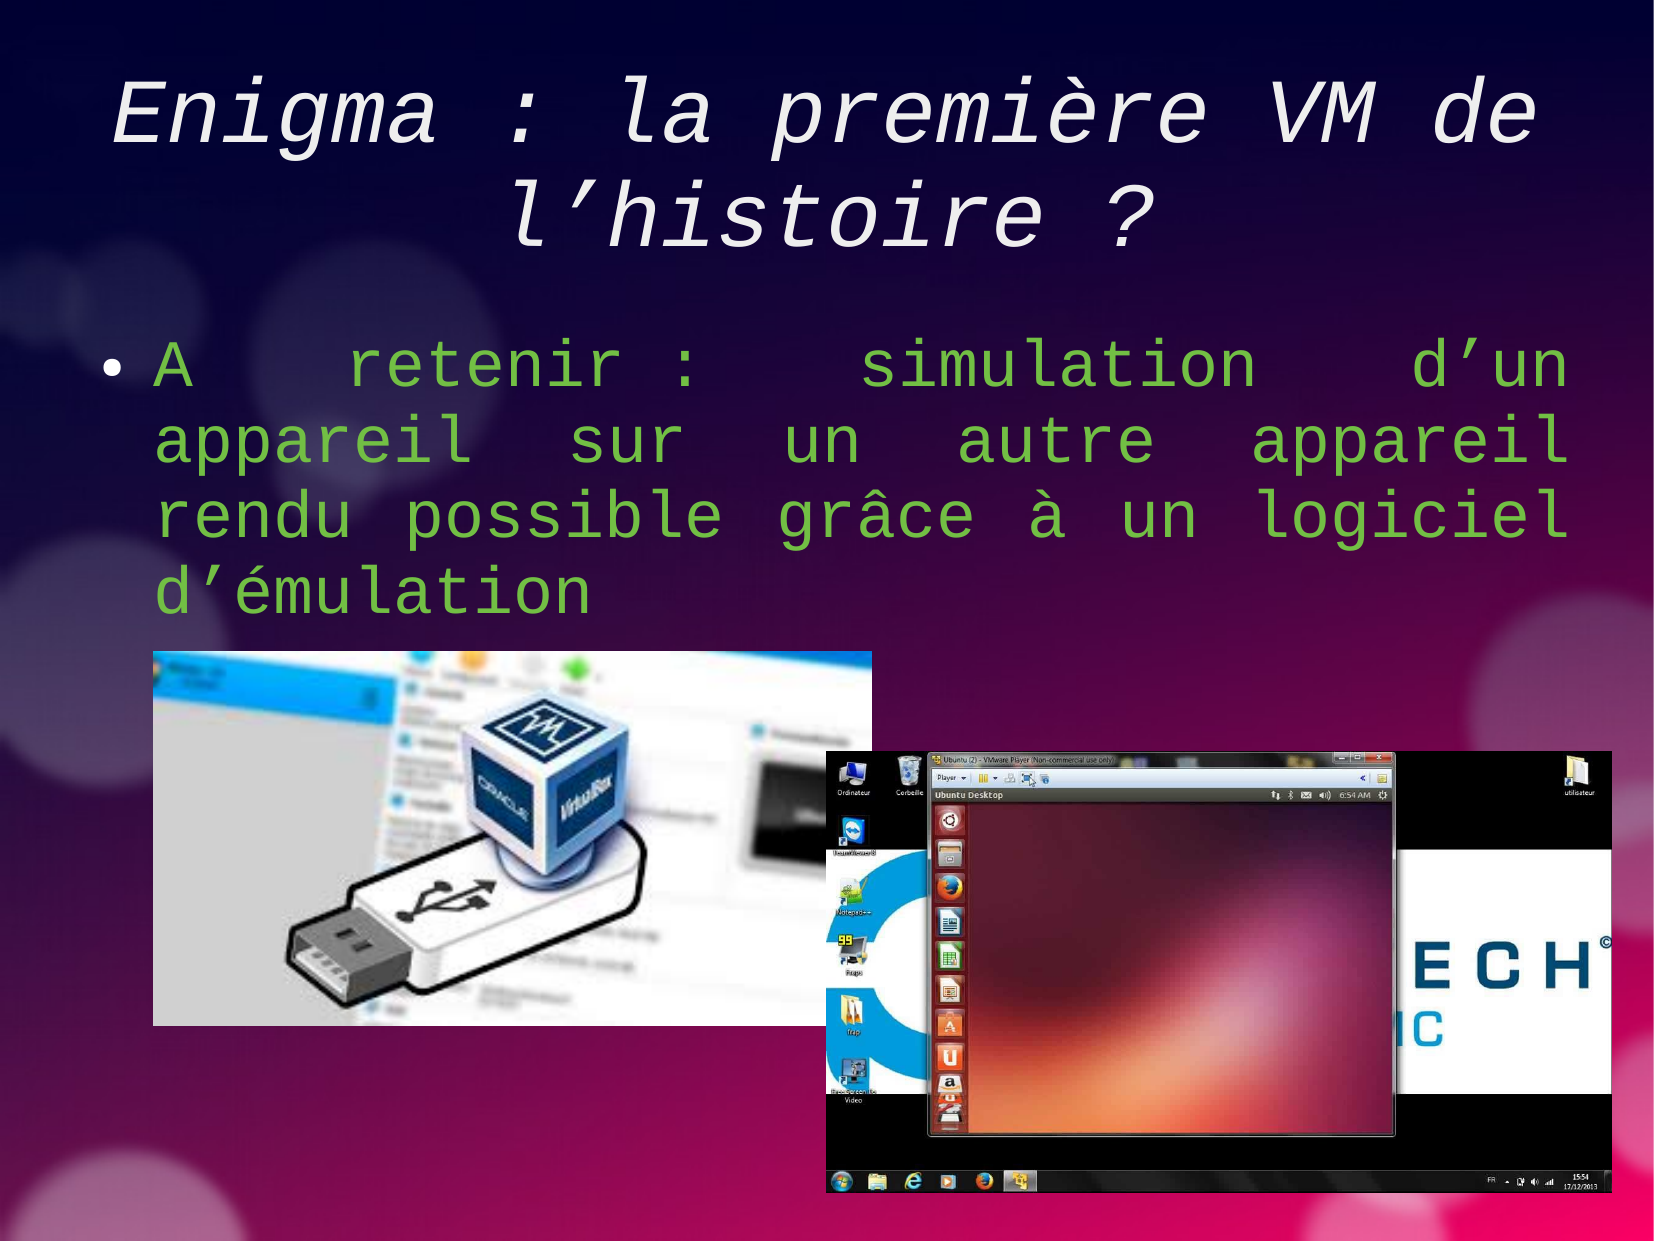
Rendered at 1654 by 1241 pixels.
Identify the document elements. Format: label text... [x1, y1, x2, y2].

picture [0, 0, 1654, 1241]
title Enigma : la première VM de l’histoire ? [82, 66, 1571, 275]
list A retenir : simulation d’un appareil sur un autre appareil rendu possible grâce à un logiciel d’émulation [82, 331, 1571, 1099]
